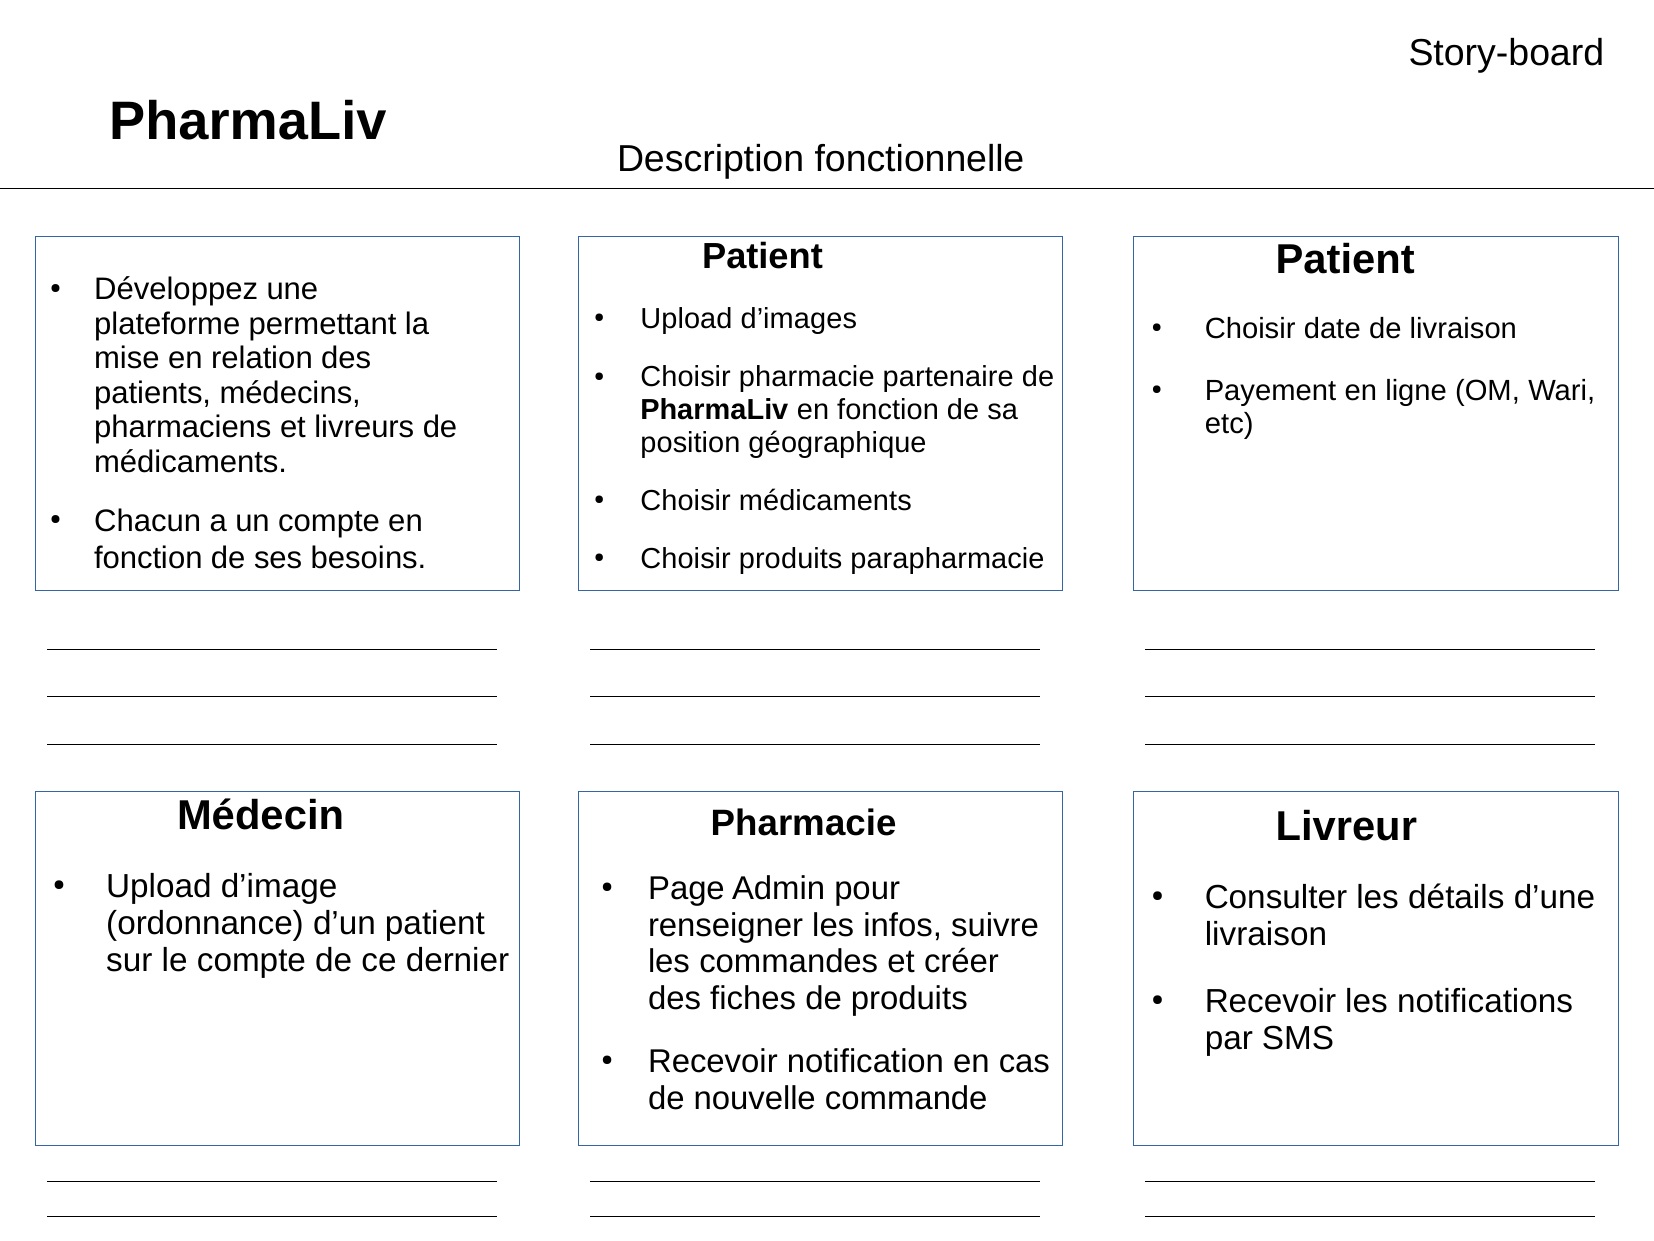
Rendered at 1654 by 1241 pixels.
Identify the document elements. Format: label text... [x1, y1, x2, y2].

text_box PharmaLiv [94, 82, 449, 166]
list Médecin Upload d’image (ordonnance) d’un patient sur le compte de ce dernier [35, 791, 515, 1135]
text_box Description fonctionnelle [602, 129, 1040, 187]
text_box Story-board [1393, 23, 1630, 81]
list Patient Upload d’images Choisir pharmacie partenaire de PharmaLiv en fonction de sa position géographique Choisir médicaments Choisir produits parapharmacie [578, 236, 1058, 580]
list Pharmacie Page Admin pour renseigner les infos, suivre les commandes et créer des fiches de produits Recevoir notification en cas de nouvelle commande [585, 802, 1052, 1146]
list Livreur Consulter les détails d’une livraison Recevoir les notifications par SMS [1133, 802, 1613, 1146]
list Patient Choisir date de livraison Payement en ligne (OM, Wari, etc) [1133, 235, 1613, 579]
list Développez une plateforme permettant la mise en relation des patients, médecins, pharmaciens et livreurs de médicaments. Chacun a un compte en fonction de ses besoins. [35, 271, 473, 580]
